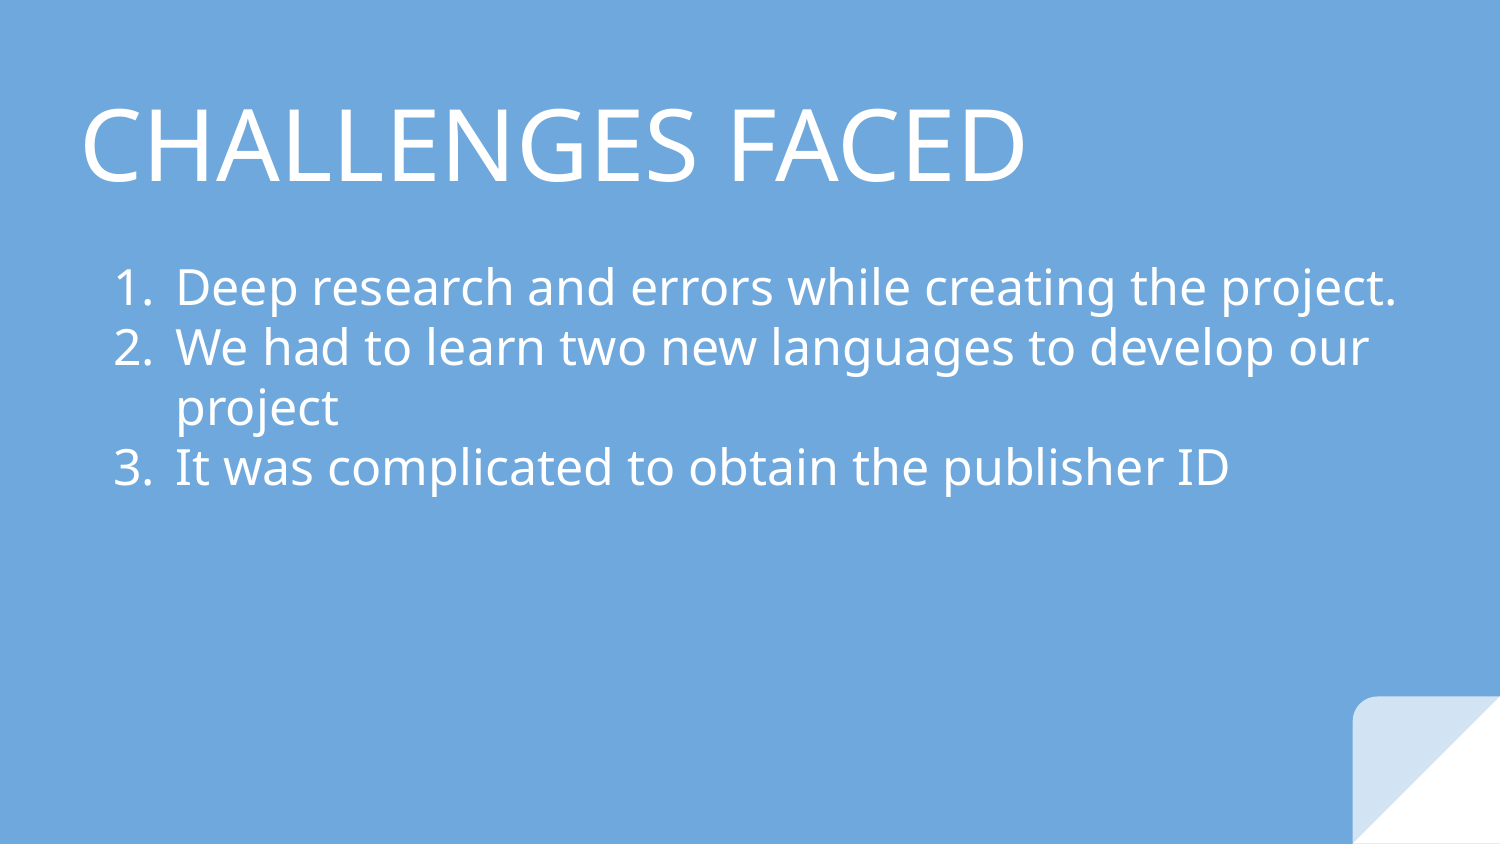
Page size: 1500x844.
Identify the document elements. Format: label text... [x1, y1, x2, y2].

subtitle Deep research and errors while creating the project. We had to learn two new languages to develop our project It was complicated to obtain the publisher ID [85, 180, 1435, 624]
title CHALLENGES FACED [64, 48, 1413, 217]
